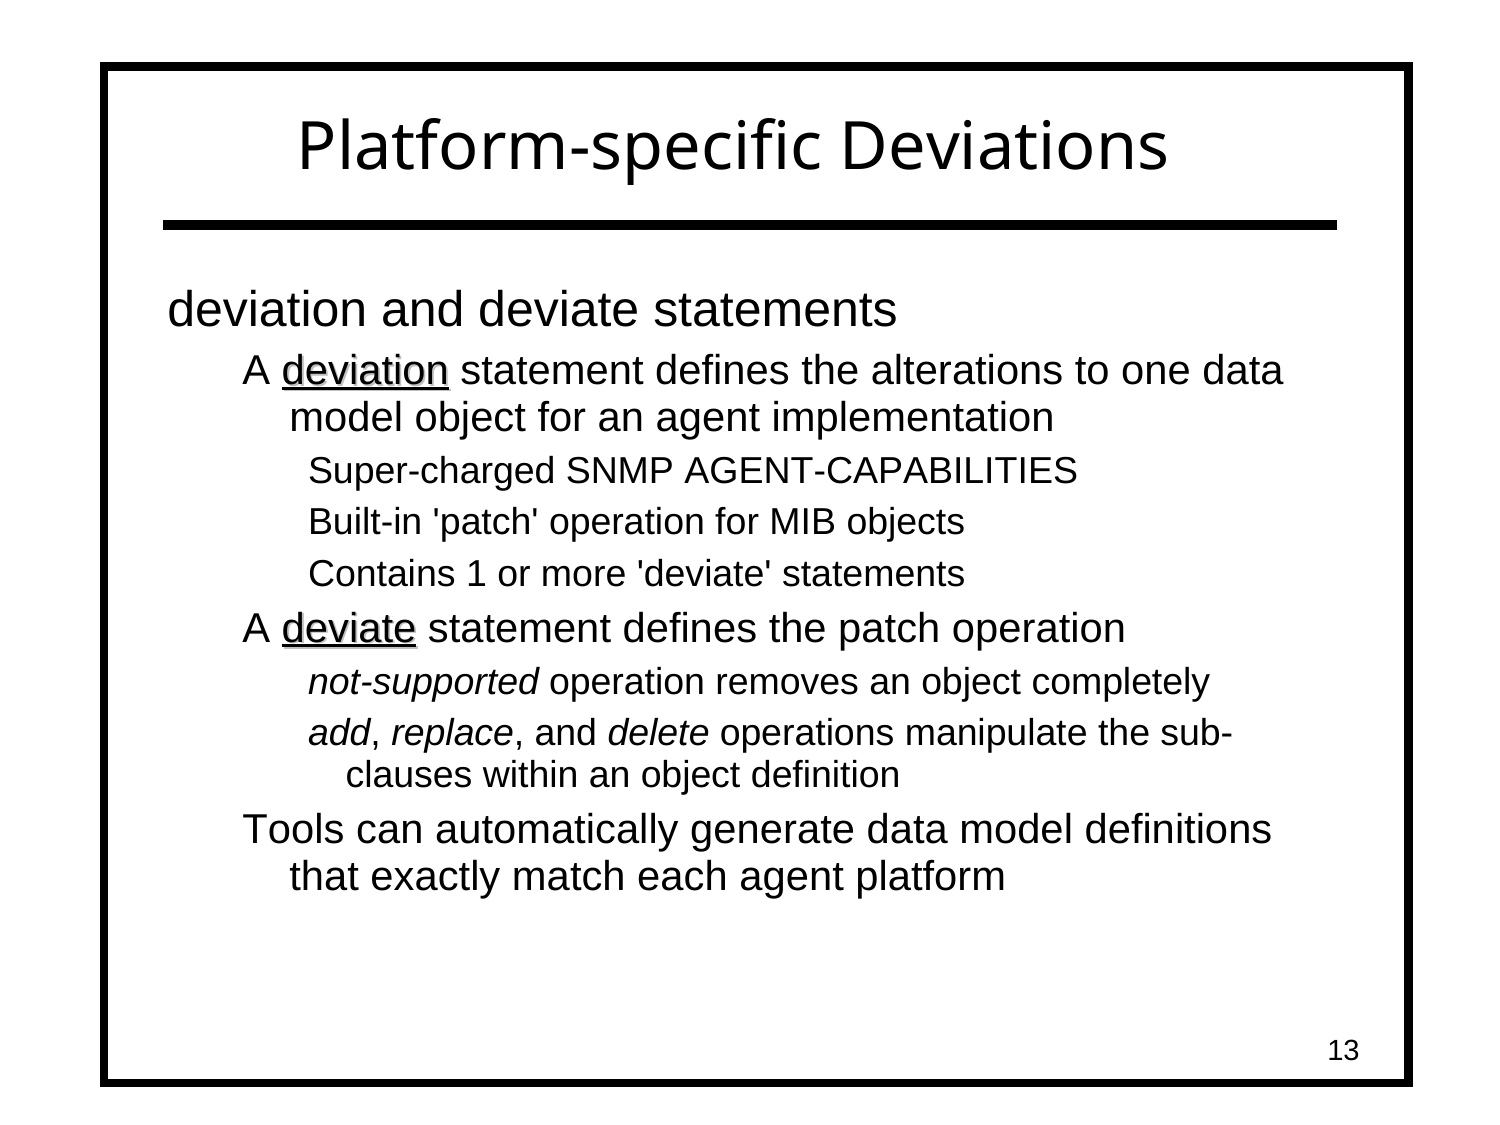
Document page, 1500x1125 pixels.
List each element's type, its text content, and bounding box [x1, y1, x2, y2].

list deviation and deviate statements A deviation statement defines the alterations to one data model object for an agent implementation Super-charged SNMP AGENT-CAPABILITIES Built-in 'patch' operation for MIB objects Contains 1 or more 'deviate' statements A deviate statement defines the patch operation not-supported operation removes an object completely add, replace, and delete operations manipulate the sub-clauses within an object definition Tools can automatically generate data model definitions that exactly match each agent platform [167, 280, 1343, 1042]
title Platform-specific Deviations [162, 74, 1332, 213]
